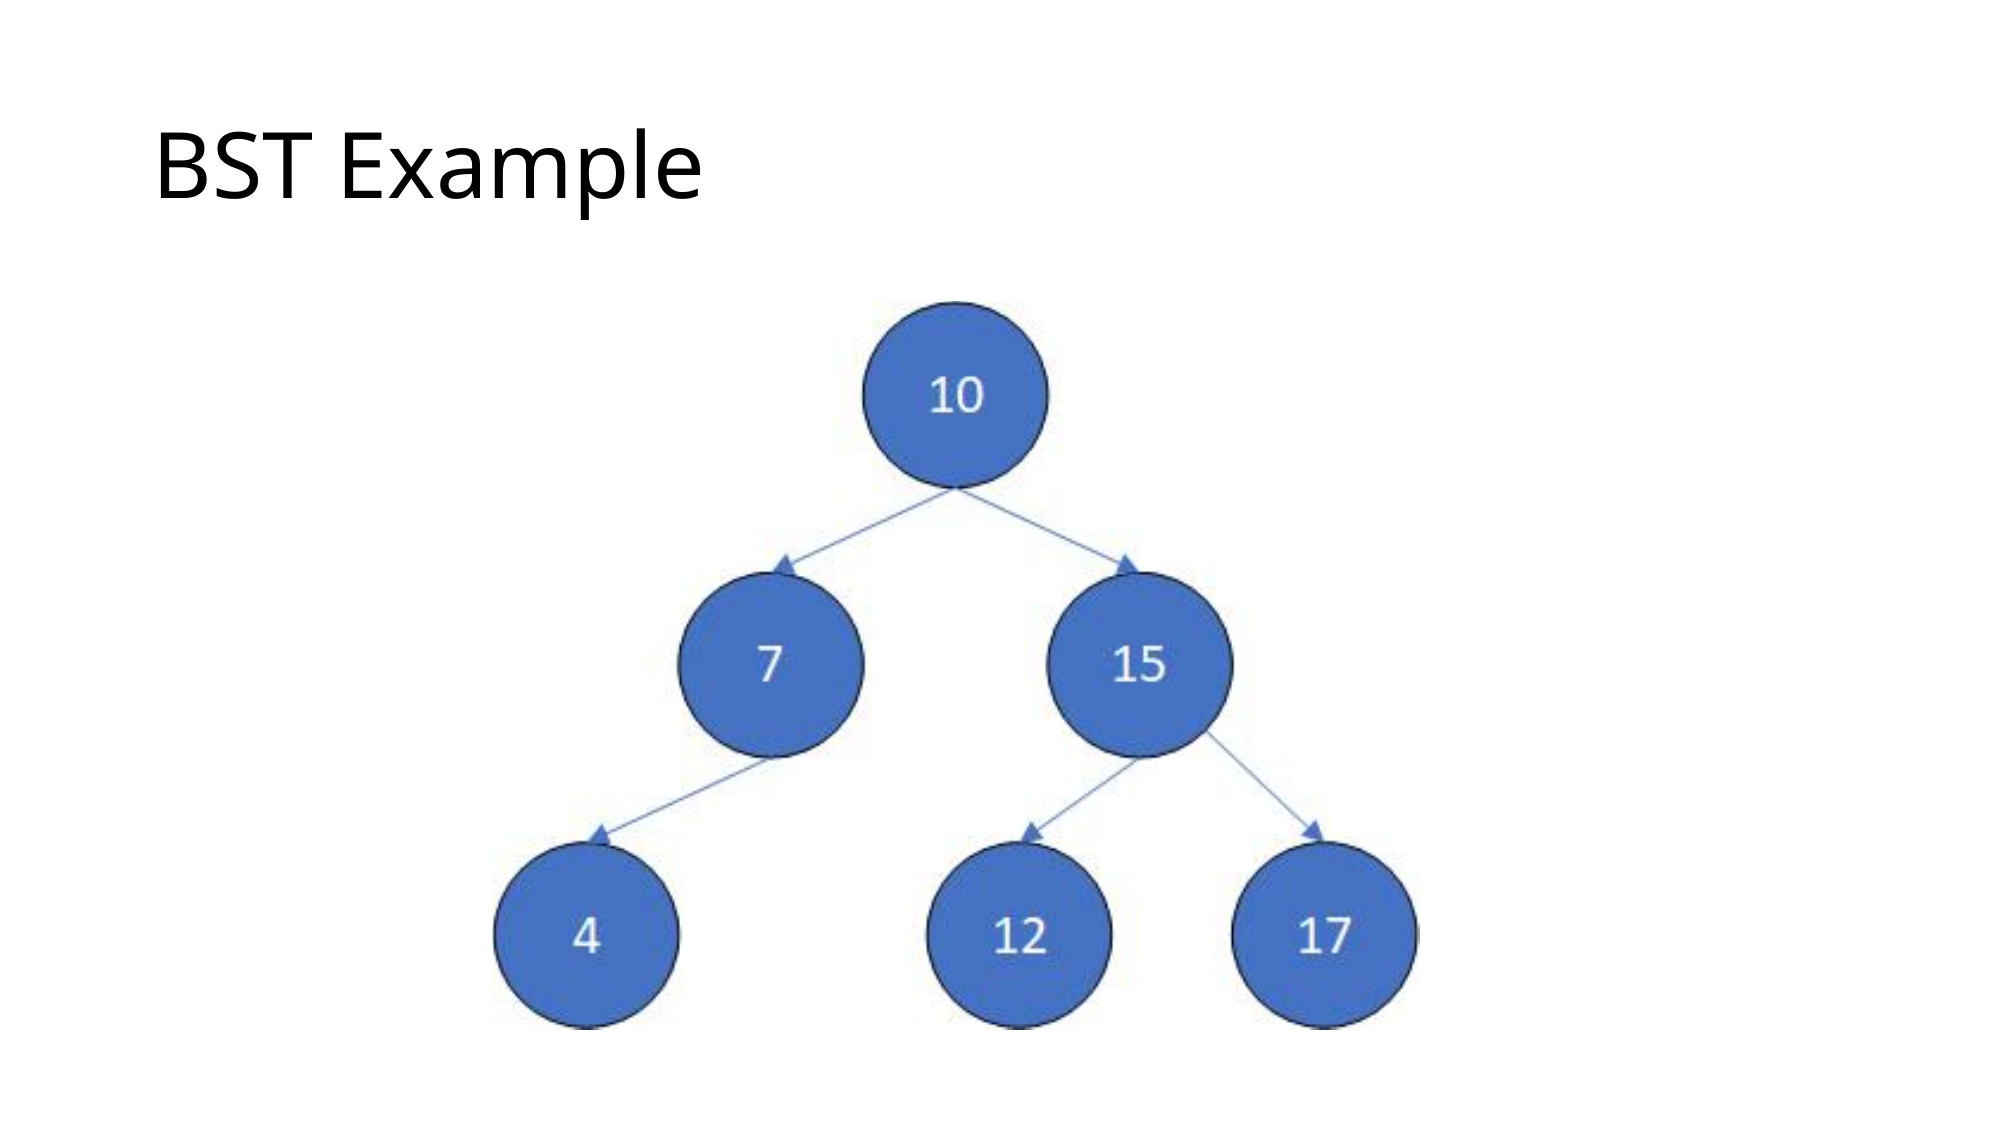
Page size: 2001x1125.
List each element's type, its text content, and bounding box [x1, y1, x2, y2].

title BST Example [137, 59, 1863, 278]
picture [492, 301, 1420, 1030]
